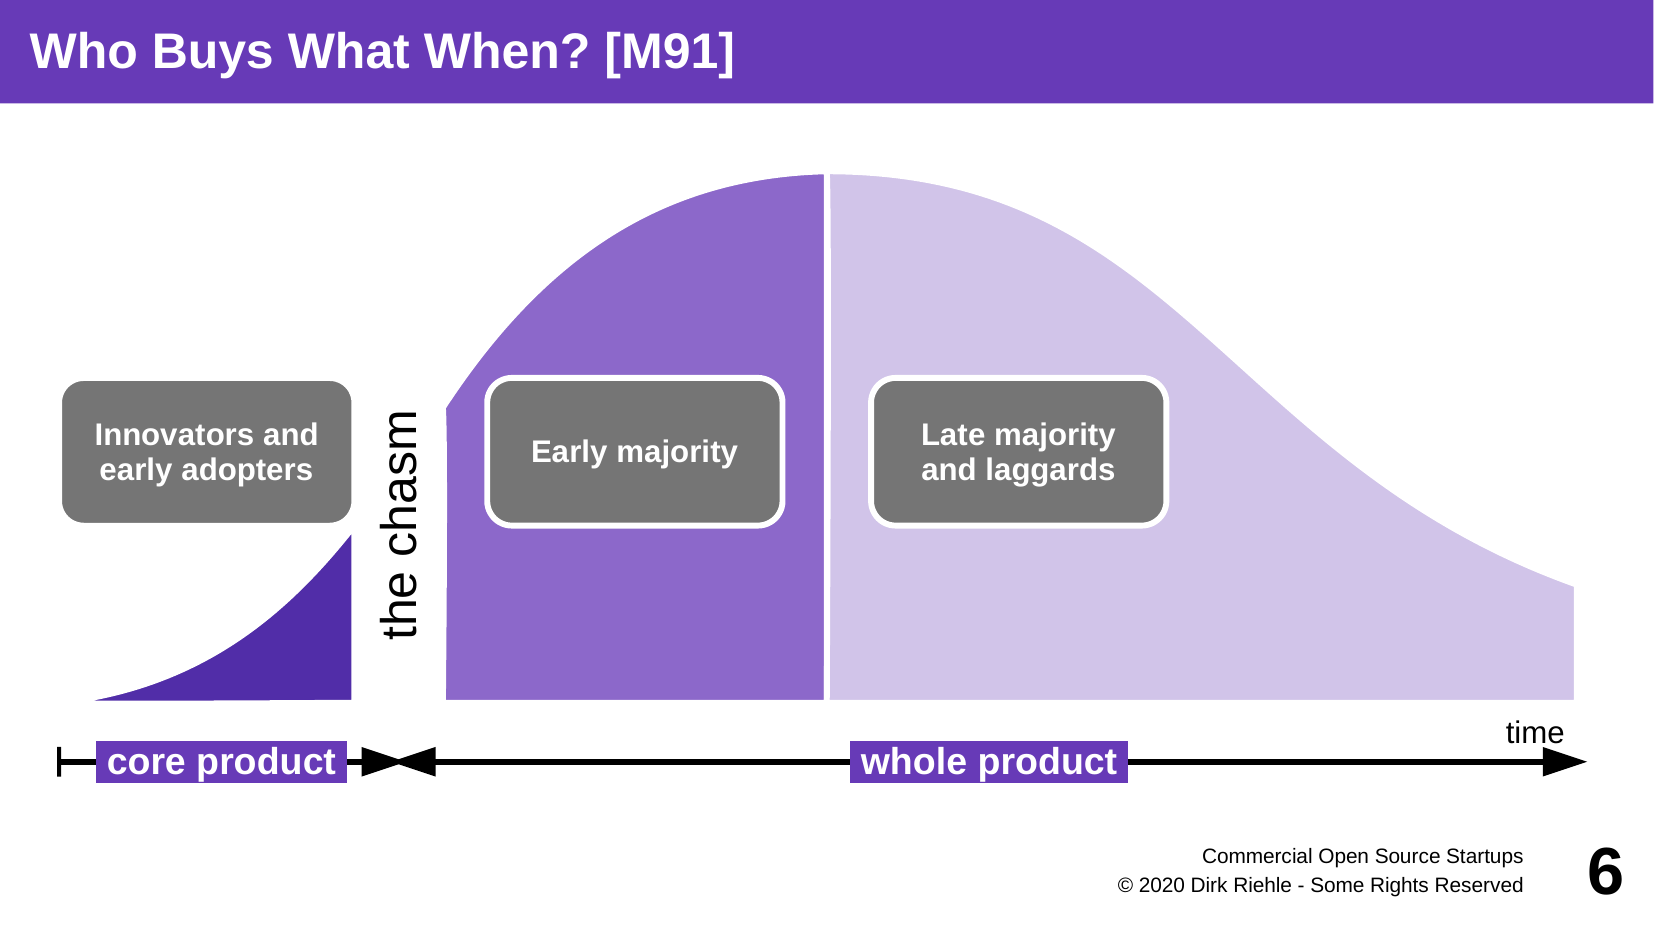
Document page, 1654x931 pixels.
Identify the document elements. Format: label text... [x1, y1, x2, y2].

text_box Late majority and laggards [871, 377, 1167, 526]
text_box Early majority [487, 377, 783, 526]
text_box [443, 171, 1577, 703]
title Who Buys What When? [M91] [0, 0, 1654, 104]
text_box the chasm [354, 348, 443, 703]
text_box time [1476, 702, 1595, 762]
text_box Innovators and early adopters [59, 378, 355, 526]
text_box [59, 525, 354, 704]
